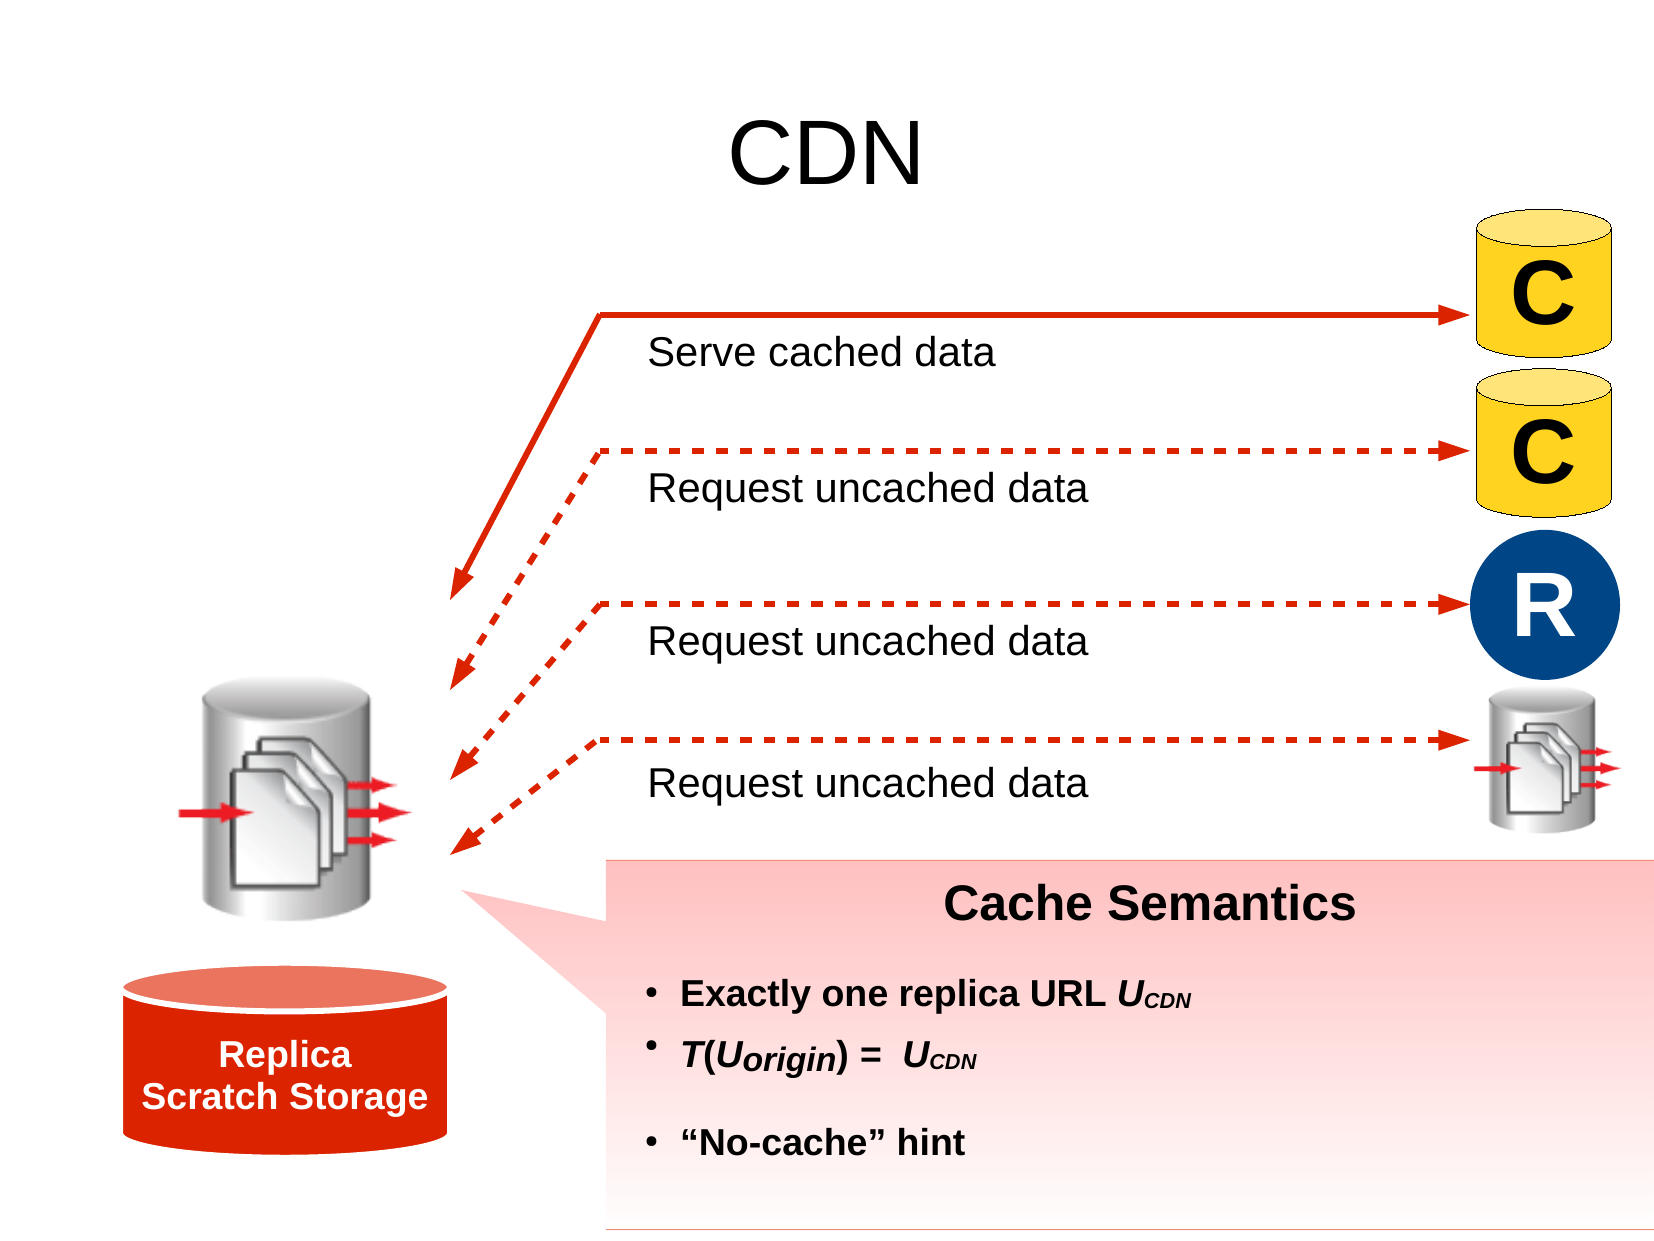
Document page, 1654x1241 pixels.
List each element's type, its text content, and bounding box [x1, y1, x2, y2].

text_box Request uncached data [597, 457, 1471, 519]
text_box Cache Semantics Exactly one replica URL UCDN T(Uorigin) = UCDN “No-cache” hint [630, 867, 1636, 1241]
picture [1467, 686, 1629, 835]
text_box C [1476, 389, 1612, 518]
text_box [120, 988, 451, 1026]
text_box t1 [1476, 368, 1612, 406]
text_box Request uncached data [597, 610, 1471, 673]
text_box R [1470, 529, 1621, 680]
title CDN [82, 49, 1571, 257]
text_box Request uncached data [597, 752, 1471, 814]
text_box MC [1476, 209, 1612, 247]
text_box [461, 859, 1654, 1231]
picture [168, 676, 424, 924]
text_box Serve cached data [597, 321, 1558, 383]
text_box Replica Scratch Storage [120, 1026, 451, 1126]
text_box [120, 1126, 451, 1158]
text_box C [1476, 229, 1612, 358]
text_box Republish /foo/bar [120, 962, 451, 1012]
